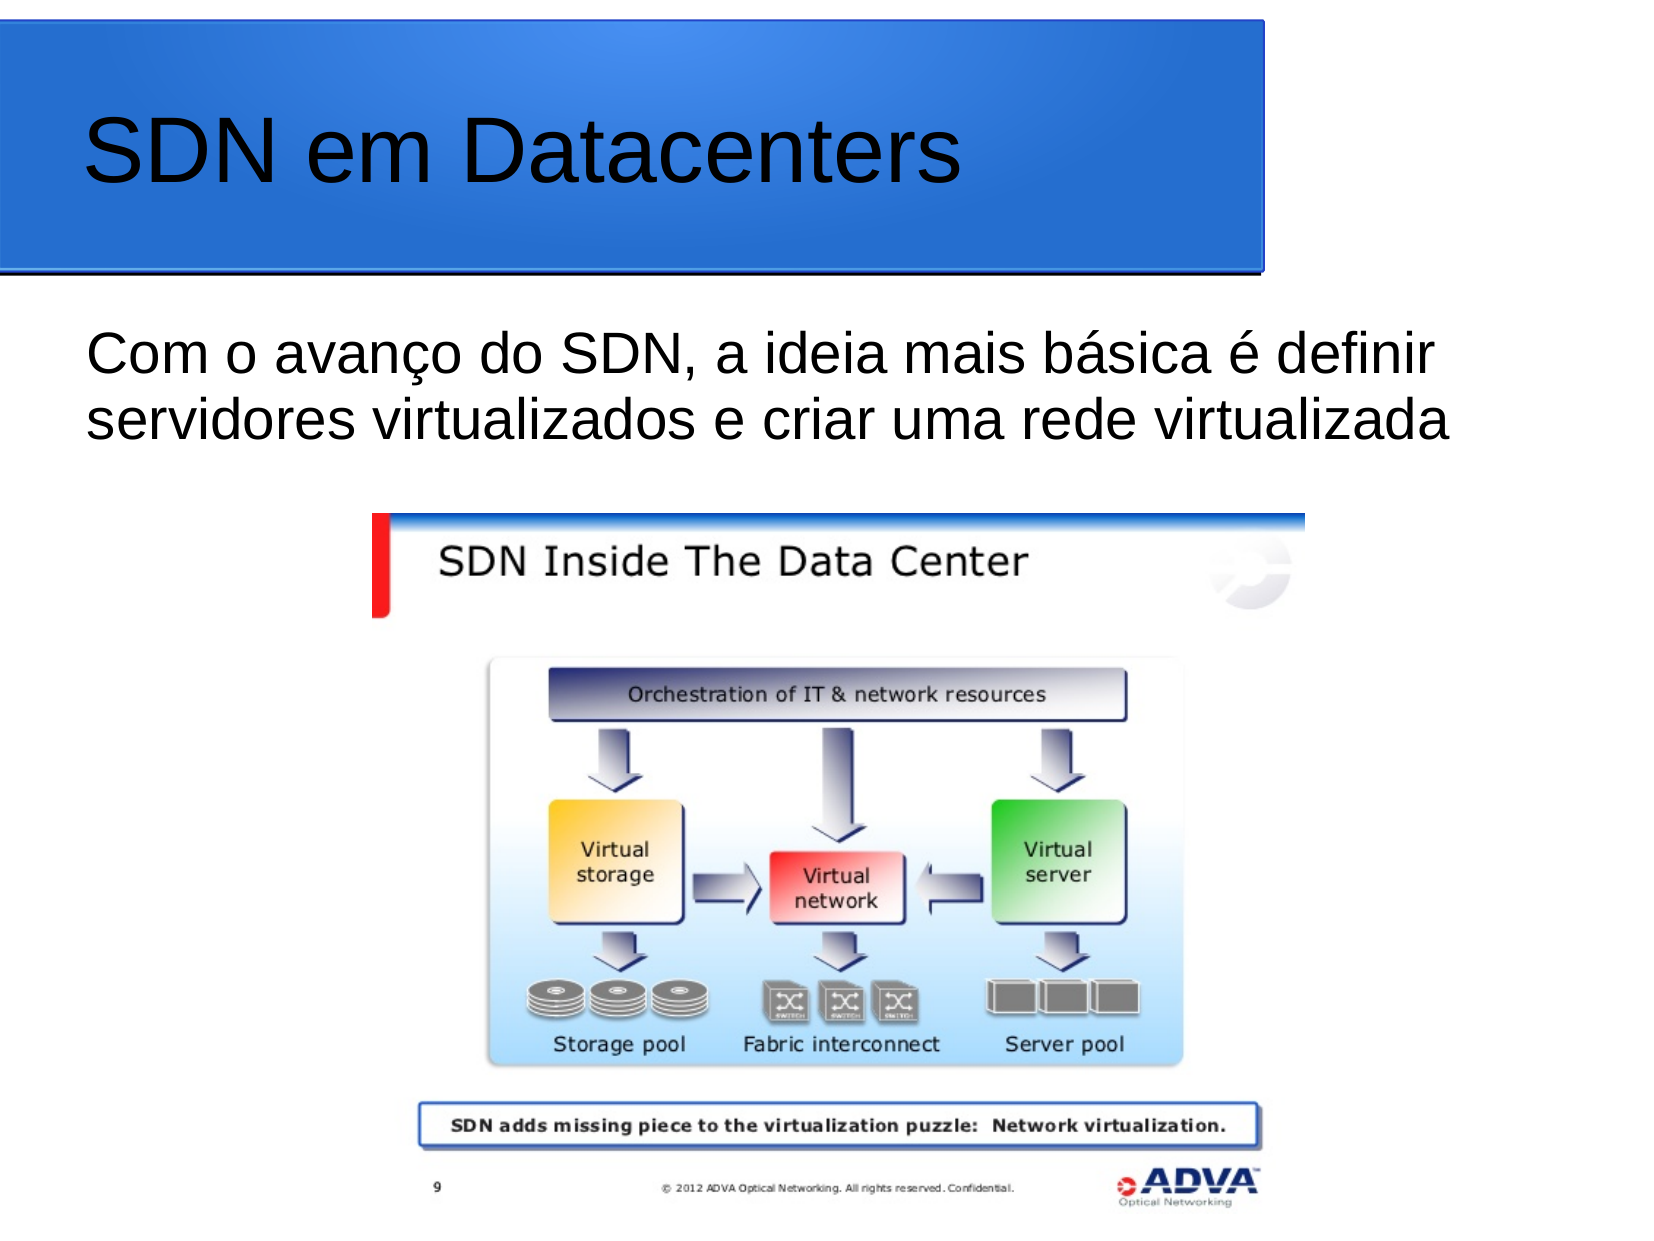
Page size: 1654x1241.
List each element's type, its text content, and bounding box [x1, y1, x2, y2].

title SDN em Datacenters [82, 47, 1235, 252]
picture [372, 513, 1305, 1214]
title Com o avanço do SDN, a ideia mais básica é definir servidores virtualizados e criar uma rede virtualizada [86, 282, 1576, 490]
